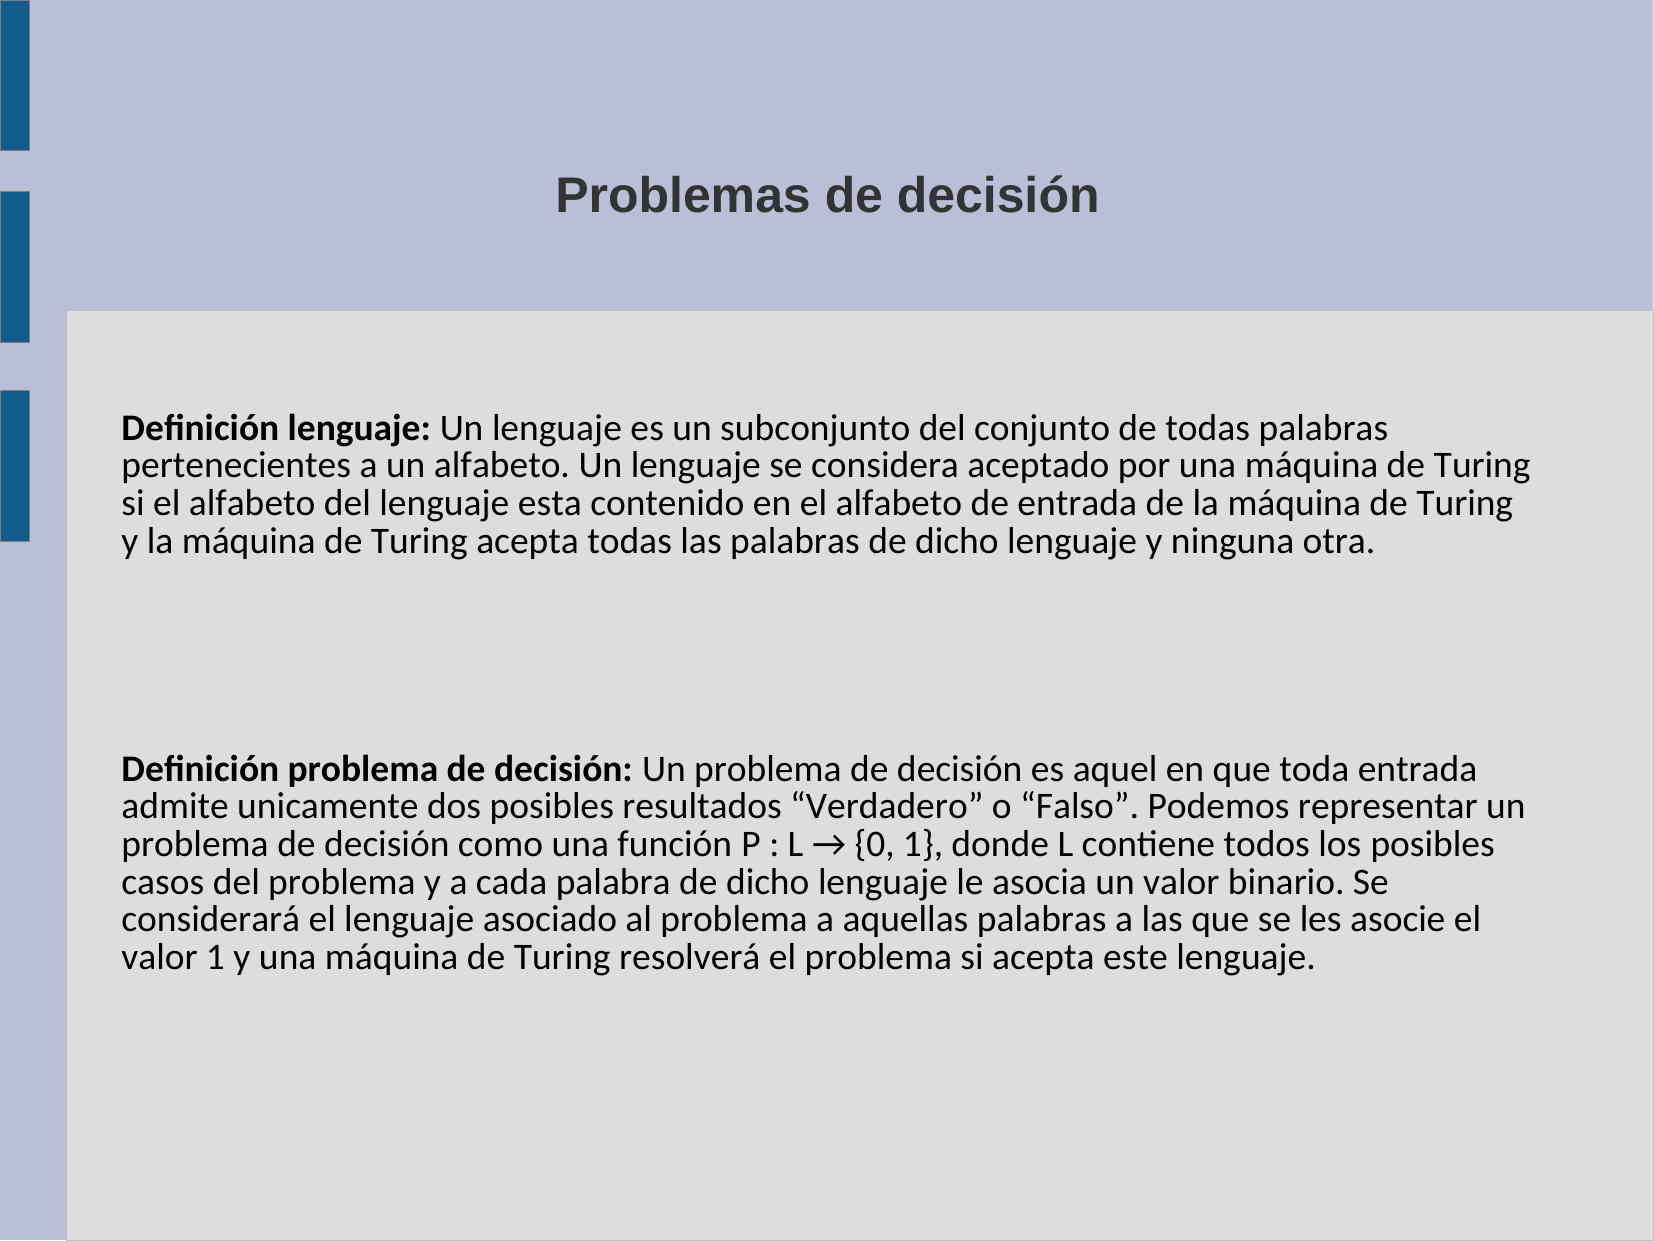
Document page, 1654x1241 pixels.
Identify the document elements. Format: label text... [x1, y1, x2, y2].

list Definición lenguaje: Un lenguaje es un subconjunto del conjunto de todas palabras pertenecientes a un alfabeto. Un lenguaje se considera aceptado por una máquina de Turing si el alfabeto del lenguaje esta contenido en el alfabeto de entrada de la máquina de Turing y la máquina de Turing acepta todas las palabras de dicho lenguaje y ninguna otra. [121, 344, 1534, 718]
title Problemas de decisión [121, 91, 1534, 299]
list Definición problema de decisión: Un problema de decisión es aquel en que toda entrada admite unicamente dos posibles resultados “Verdadero” o “Falso”. Podemos representar un problema de decisión como una función P : L → {0, 1}, donde L contiene todos los posibles casos del problema y a cada palabra de dicho lenguaje le asocia un valor binario. Se considerará el lenguaje asociado al problema a aquellas palabras a las que se les asocie el valor 1 y una máquina de Turing resolverá el problema si acepta este lenguaje. [121, 752, 1534, 1126]
